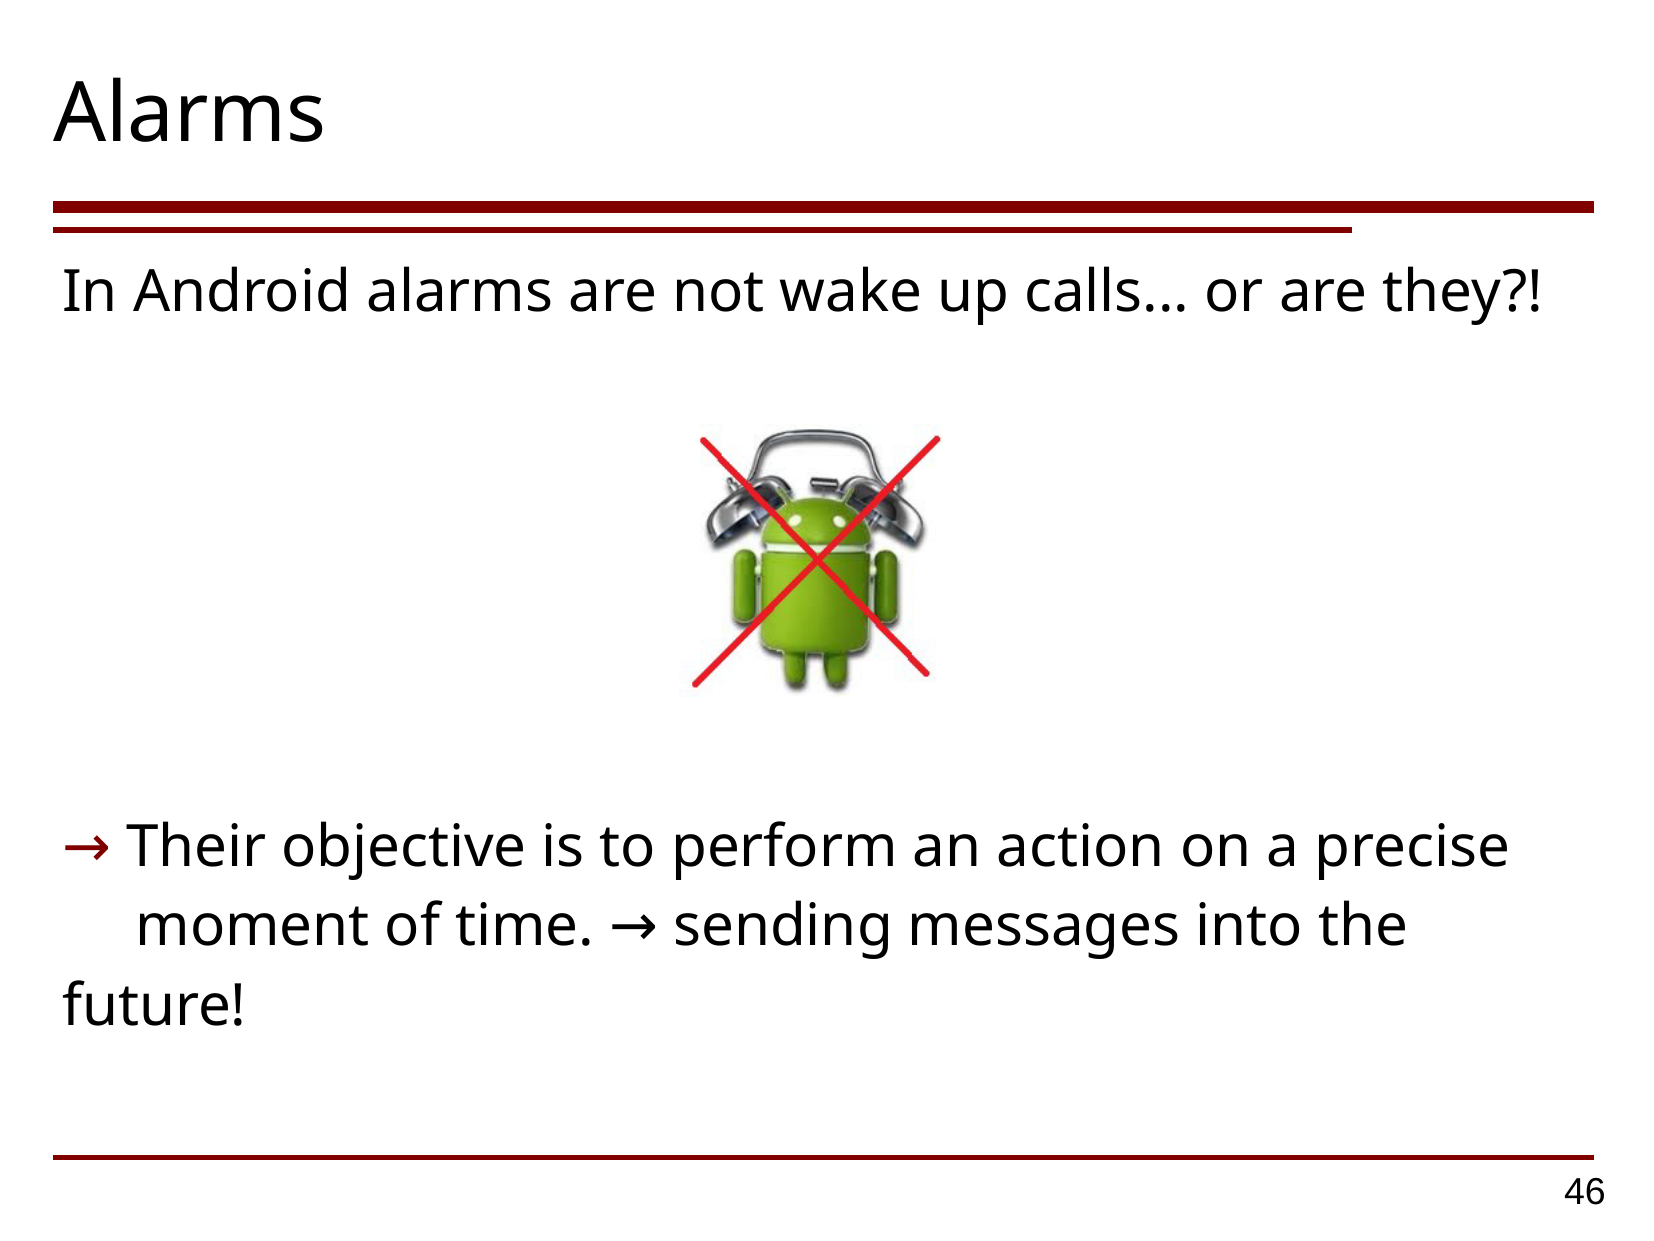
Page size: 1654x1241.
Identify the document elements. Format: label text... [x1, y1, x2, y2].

text_box [58, 960, 1408, 1152]
text_box In Android alarms are not wake up calls... or are they?! → Their objective is to perform an action on a precise moment of time. → sending messages into the future! [47, 242, 1613, 960]
text_box <number> [35, 1163, 1654, 1221]
picture [679, 424, 943, 697]
subtitle Alarms [53, 48, 1542, 172]
